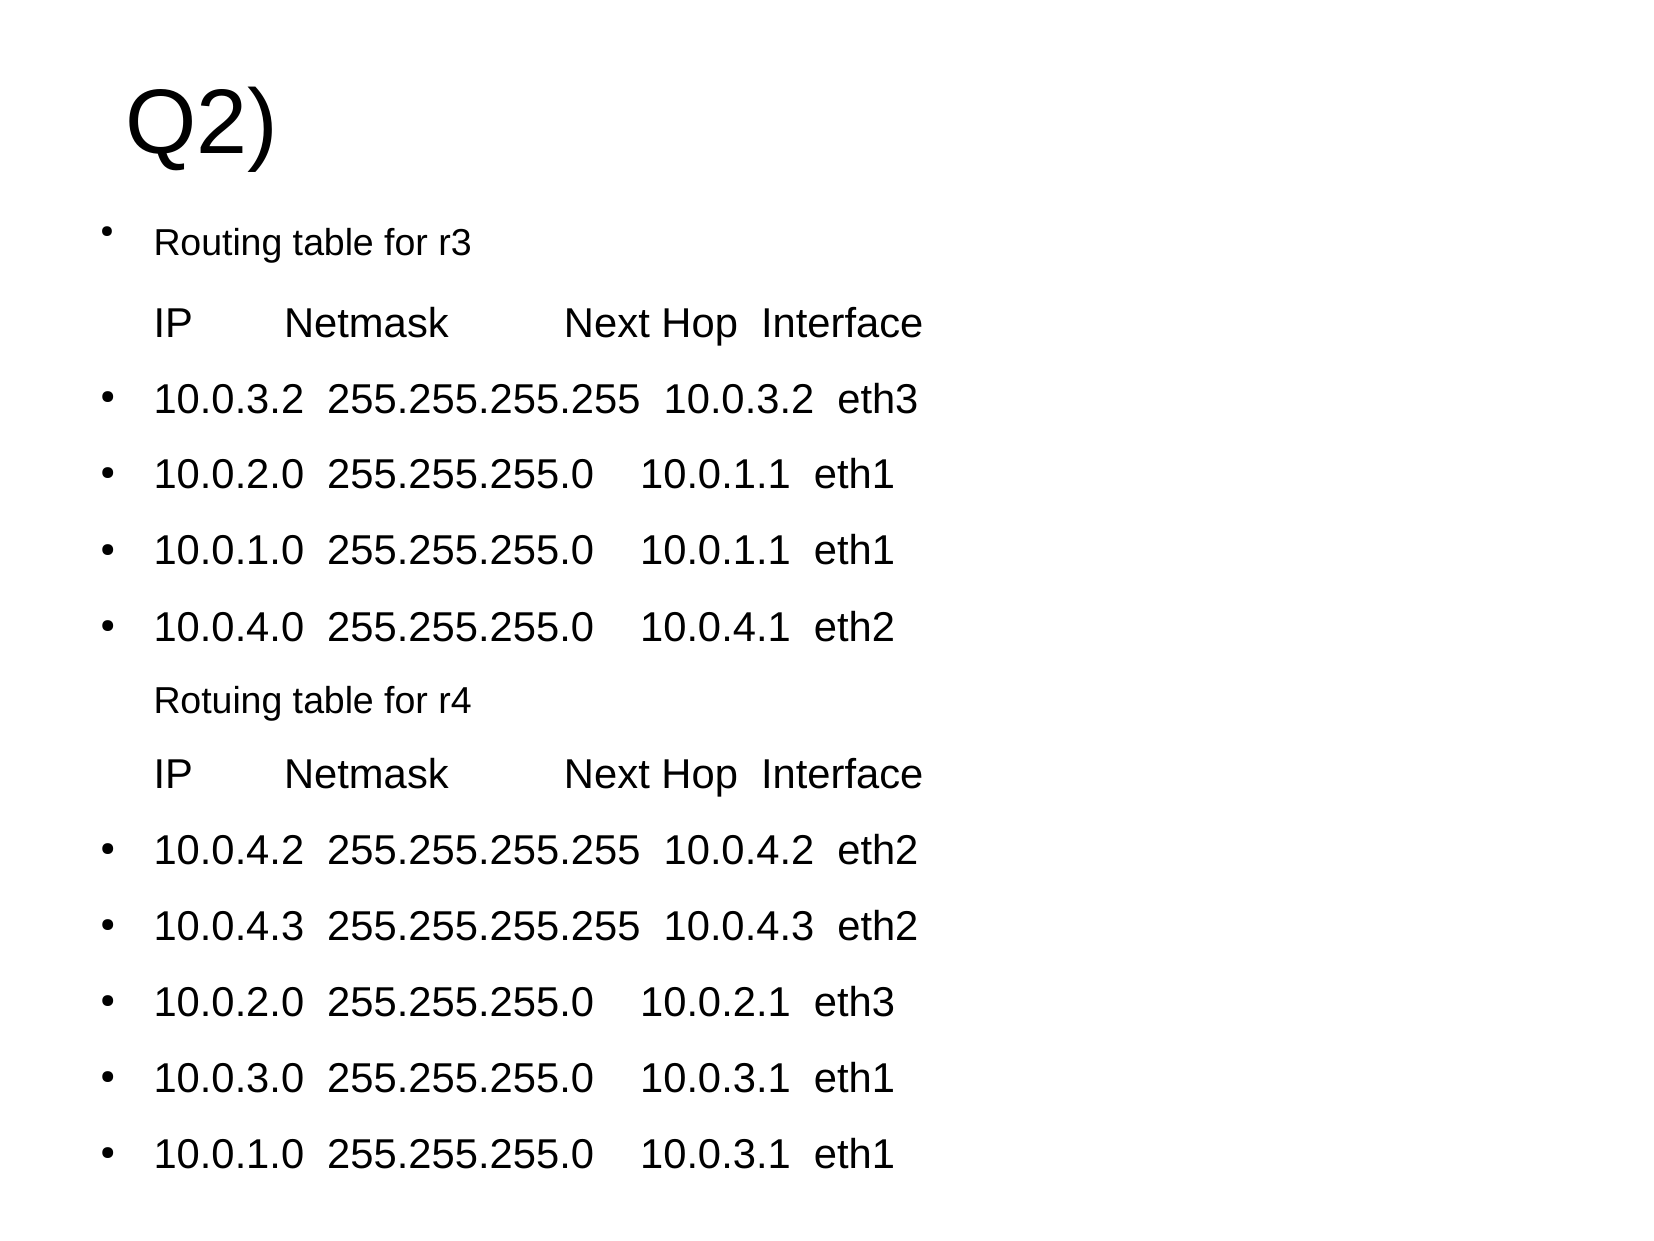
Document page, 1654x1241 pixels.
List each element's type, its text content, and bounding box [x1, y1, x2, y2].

title Q2) [82, 49, 1571, 195]
list Routing table for r3 IP Netmask Next Hop Interface 10.0.3.2 255.255.255.255 10.0.3.2 eth3 10.0.2.0 255.255.255.0 10.0.1.1 eth1 10.0.1.0 255.255.255.0 10.0.1.1 eth1 10.0.4.0 255.255.255.0 10.0.4.1 eth2 Rotuing table for r4 IP Netmask Next Hop Interface 10.0.4.2 255.255.255.255 10.0.4.2 eth2 10.0.4.3 255.255.255.255 10.0.4.3 eth2 10.0.2.0 255.255.255.0 10.0.2.1 eth3 10.0.3.0 255.255.255.0 10.0.3.1 eth1 10.0.1.0 255.255.255.0 10.0.3.1 eth1 [82, 195, 1571, 1216]
